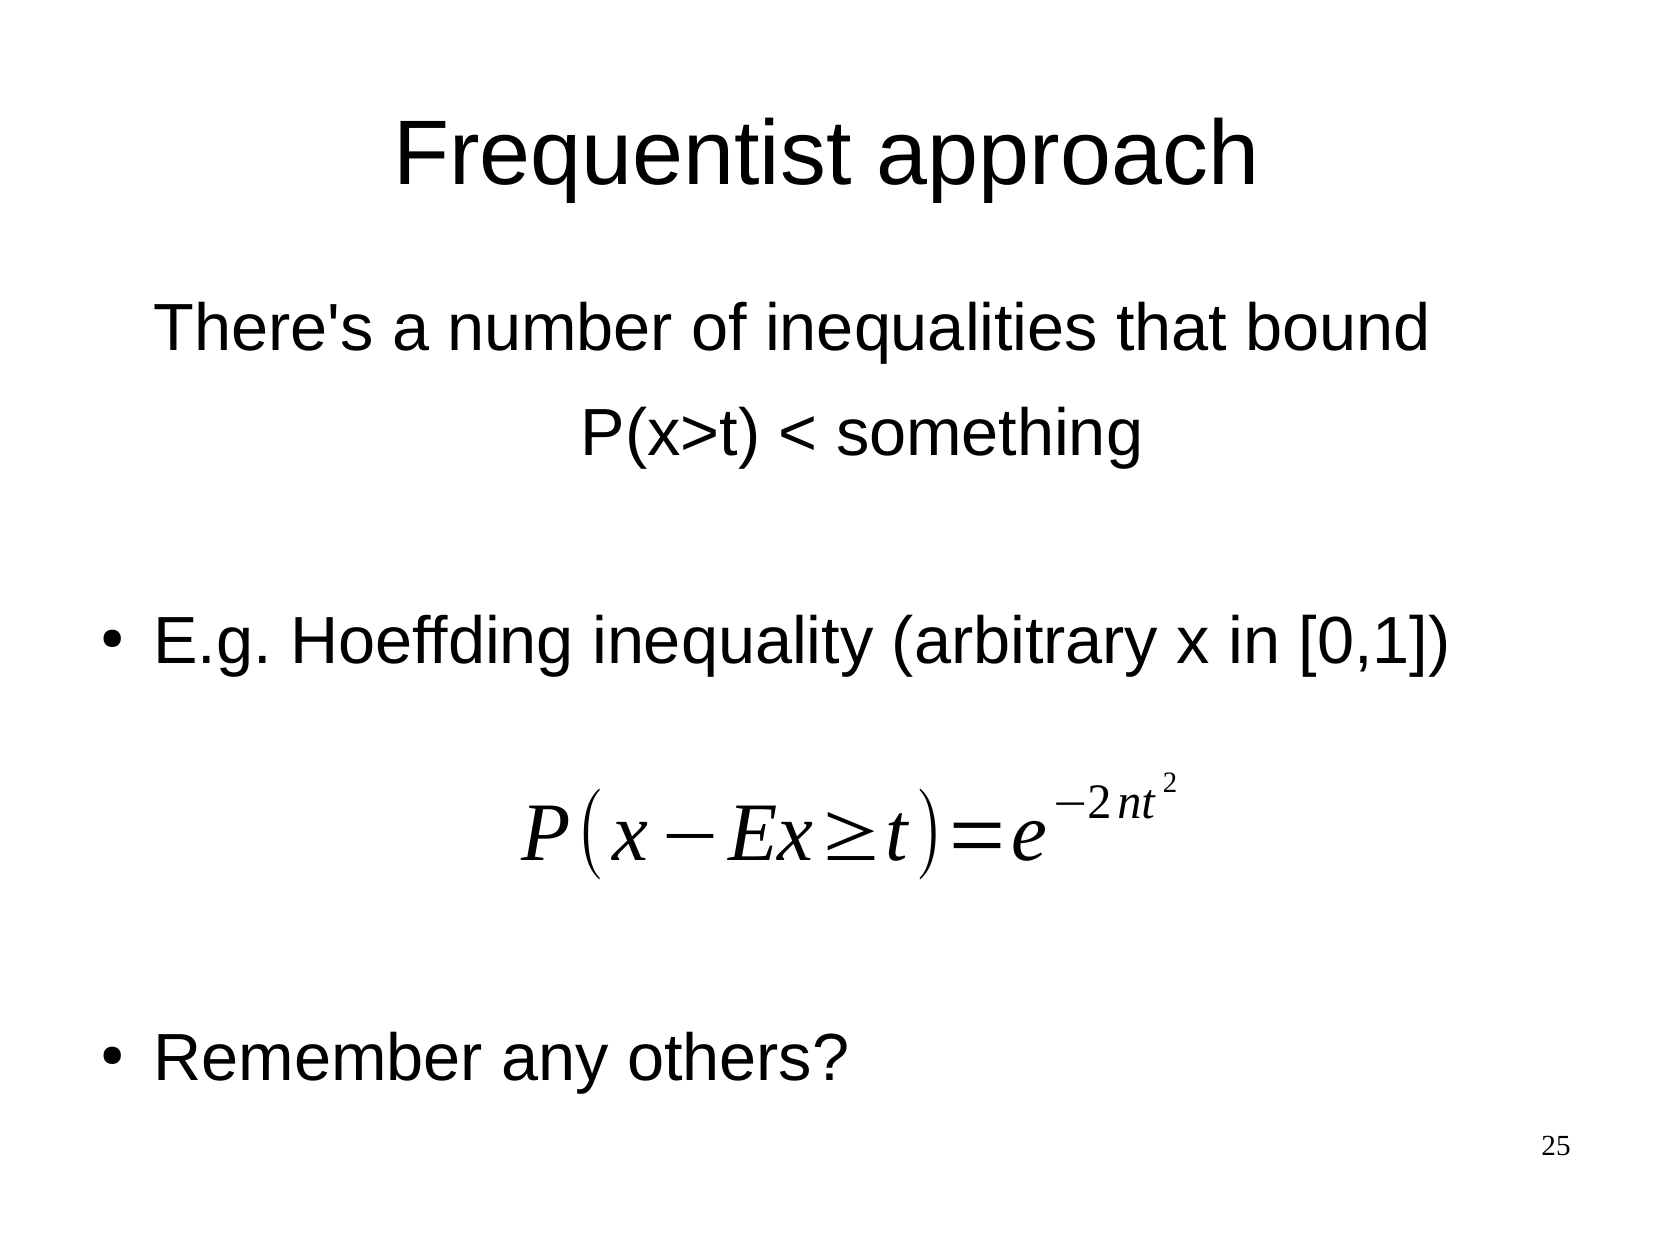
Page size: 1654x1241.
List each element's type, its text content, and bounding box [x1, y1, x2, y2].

title Frequentist approach [82, 49, 1571, 257]
chart [496, 766, 1195, 885]
list There's a number of inequalities that bound P(x>t) < something E.g. Hoeffding inequality (arbitrary x in [0,1]) Remember any others? [82, 290, 1571, 1241]
